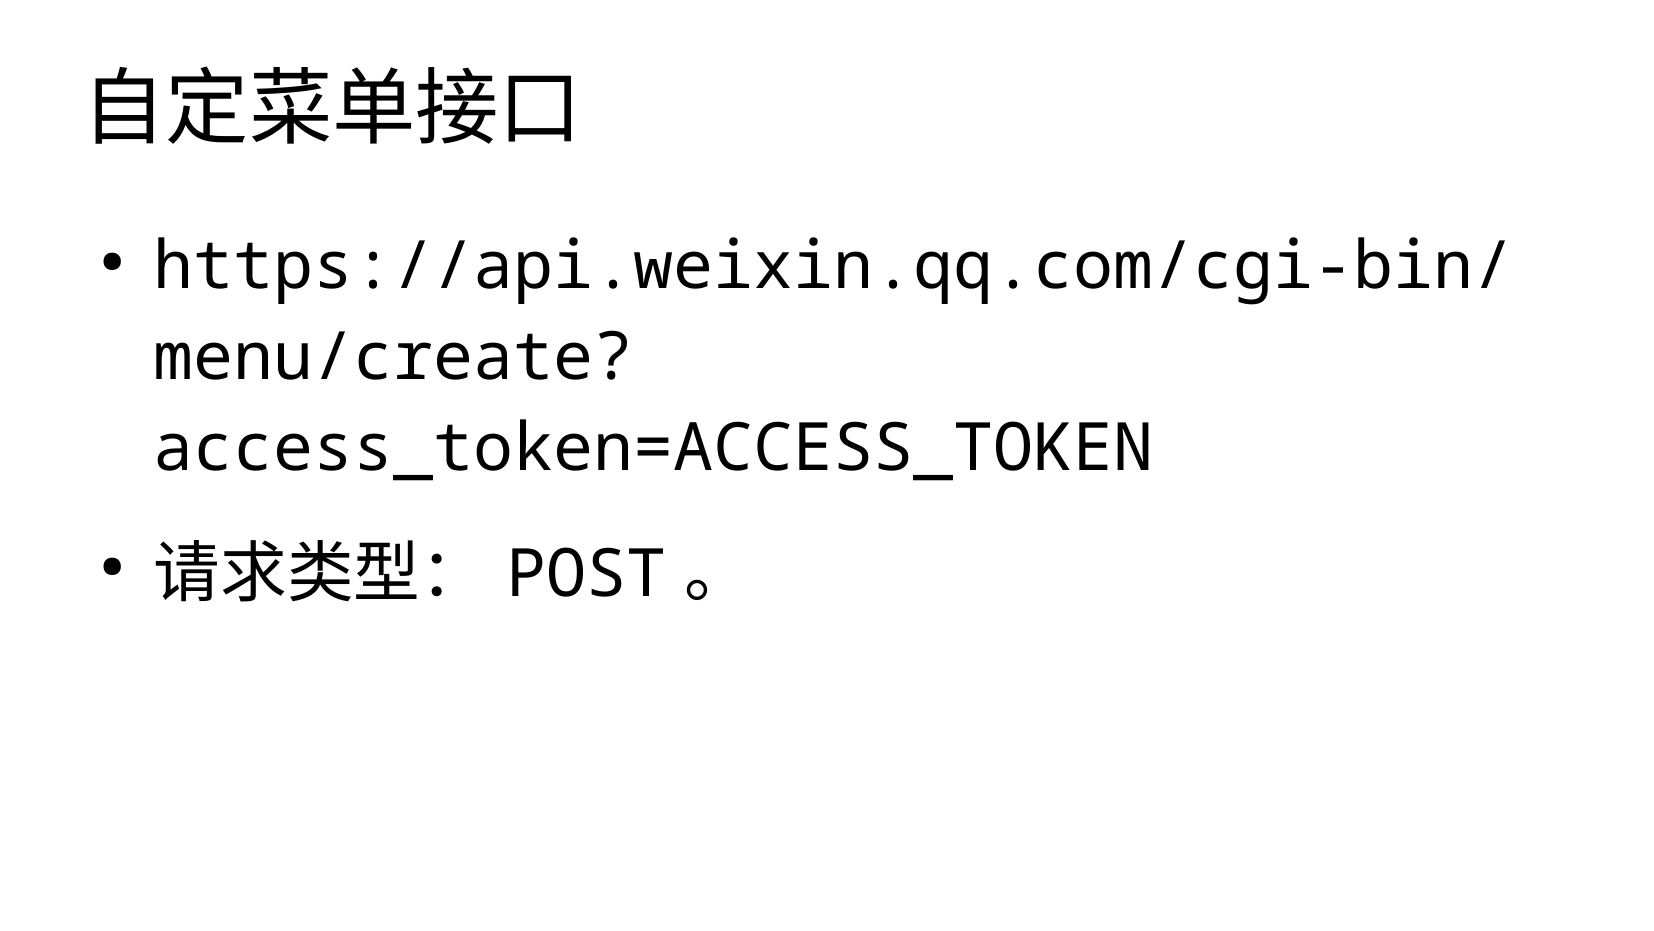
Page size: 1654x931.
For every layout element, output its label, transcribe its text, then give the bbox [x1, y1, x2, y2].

title 自定菜单接口 [82, 37, 1571, 166]
list https://api.weixin.qq.com/cgi-bin/menu/create?access_token=ACCESS_TOKEN 请求类型：POST。 [82, 217, 1571, 578]
